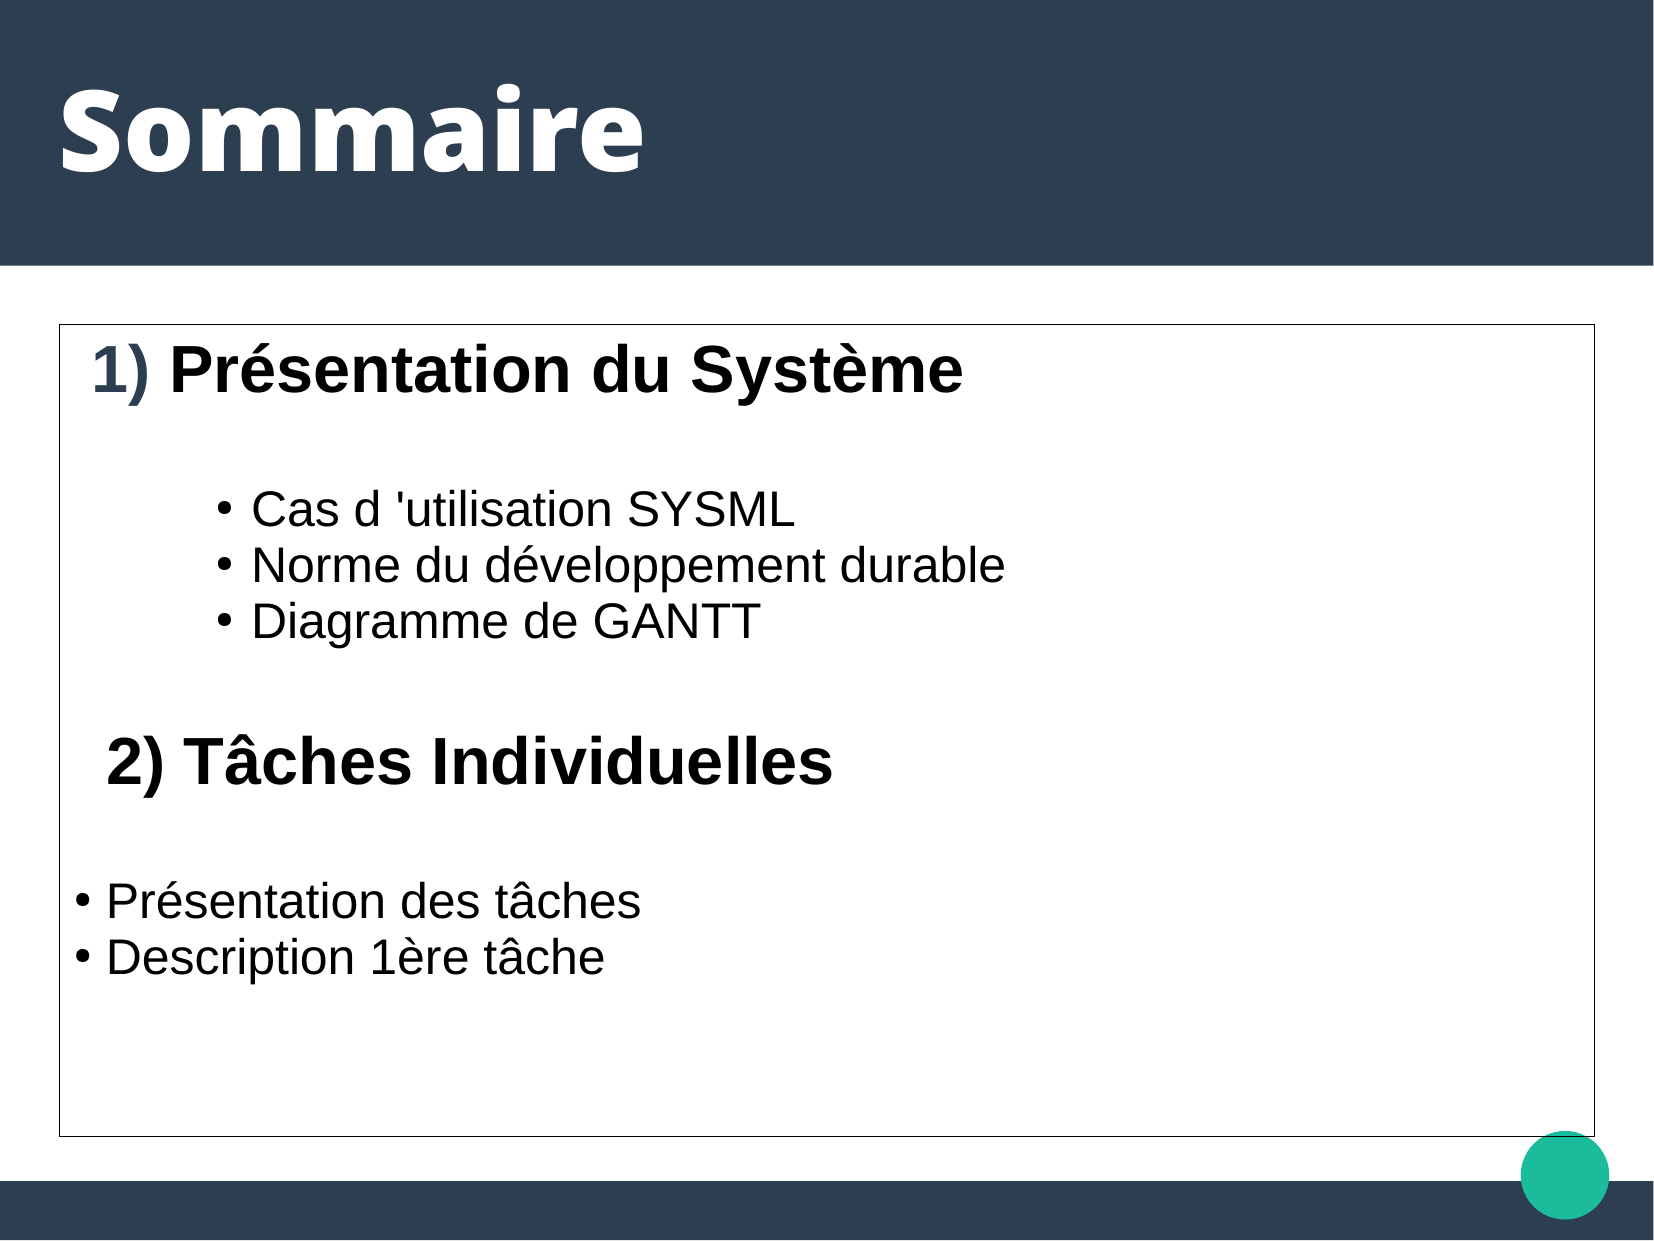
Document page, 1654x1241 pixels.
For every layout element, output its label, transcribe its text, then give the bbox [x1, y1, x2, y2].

text_box Présentation du Système Cas d 'utilisation SYSML Norme du développement durable Diagramme de GANTT 2) Tâches Individuelles Présentation des tâches Description 1ère tâche [59, 324, 1595, 1137]
title Sommaire [59, 49, 1595, 207]
